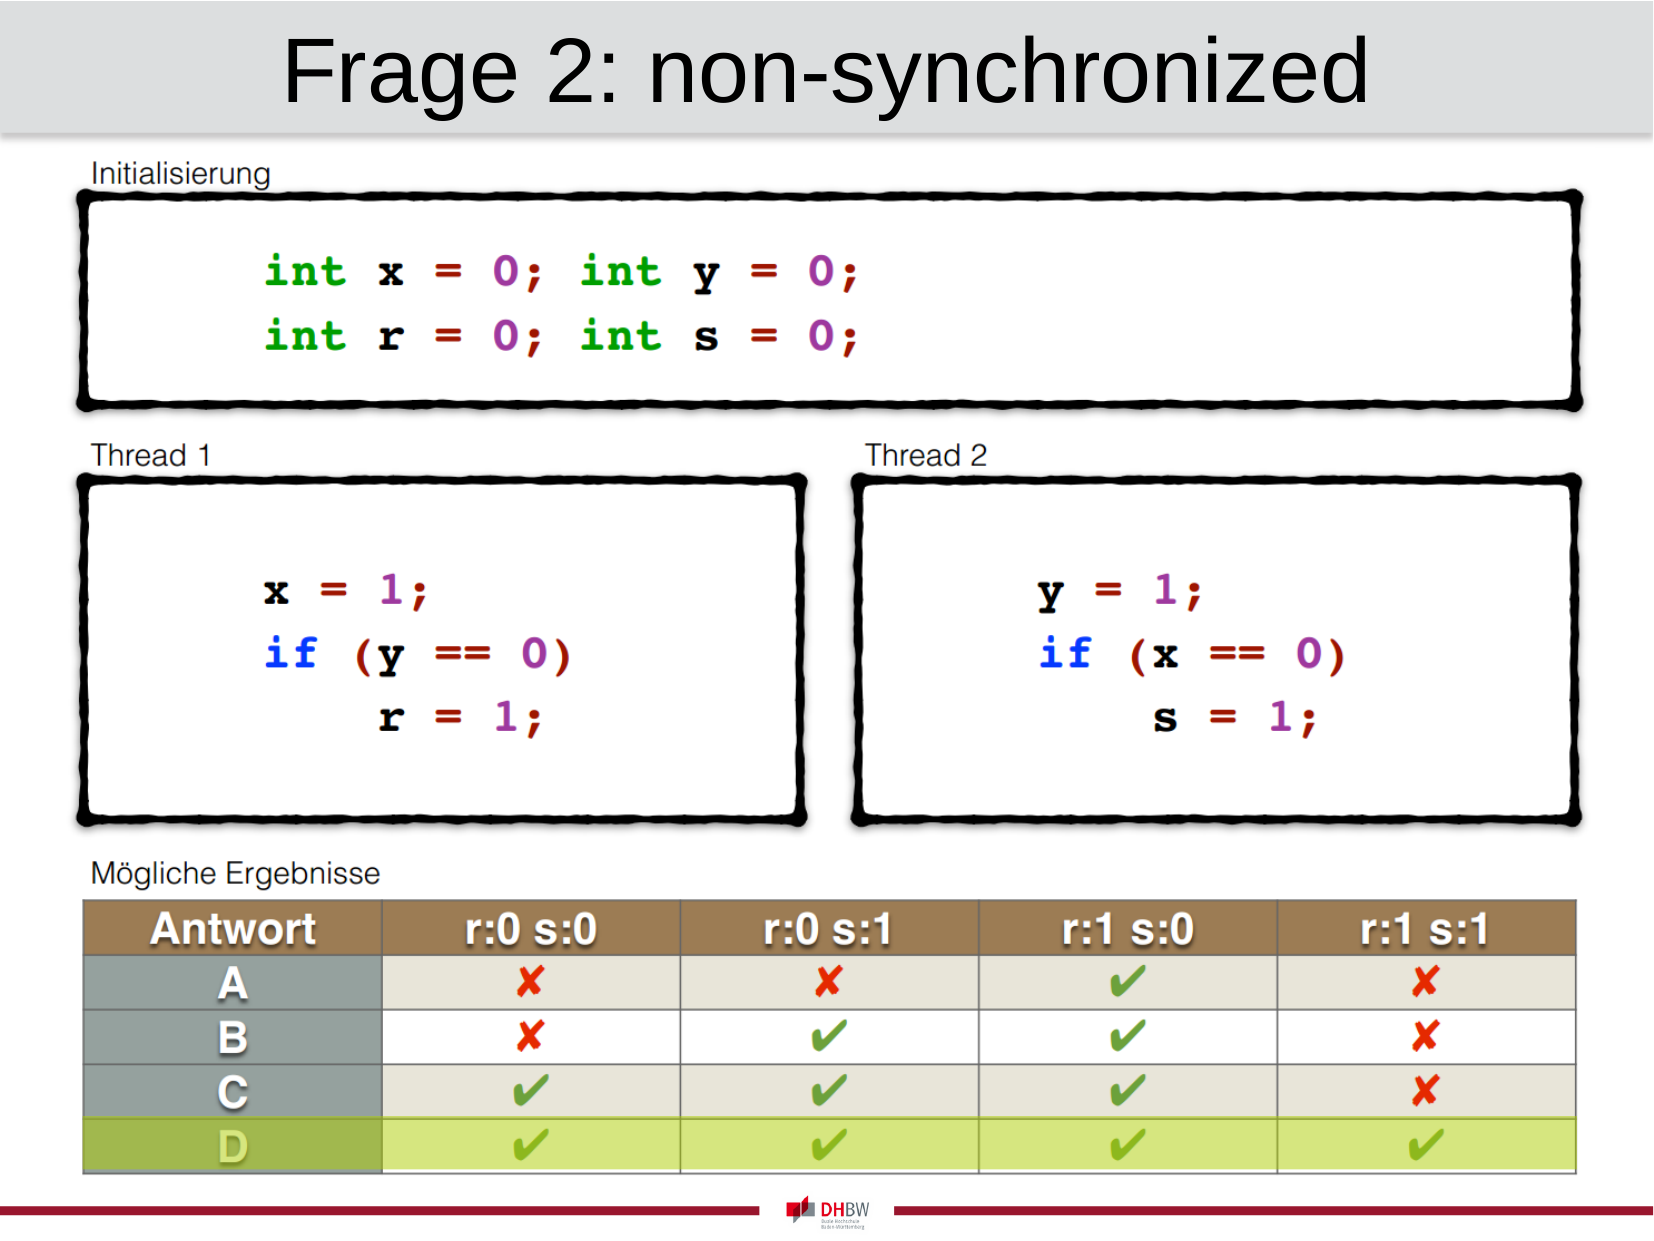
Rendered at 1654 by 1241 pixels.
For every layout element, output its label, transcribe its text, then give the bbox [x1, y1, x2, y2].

picture [0, 130, 1654, 1237]
text_box Frage 2: non-synchronized [0, 11, 1654, 130]
picture [0, 1, 1654, 11]
text_box [82, 1116, 1577, 1170]
